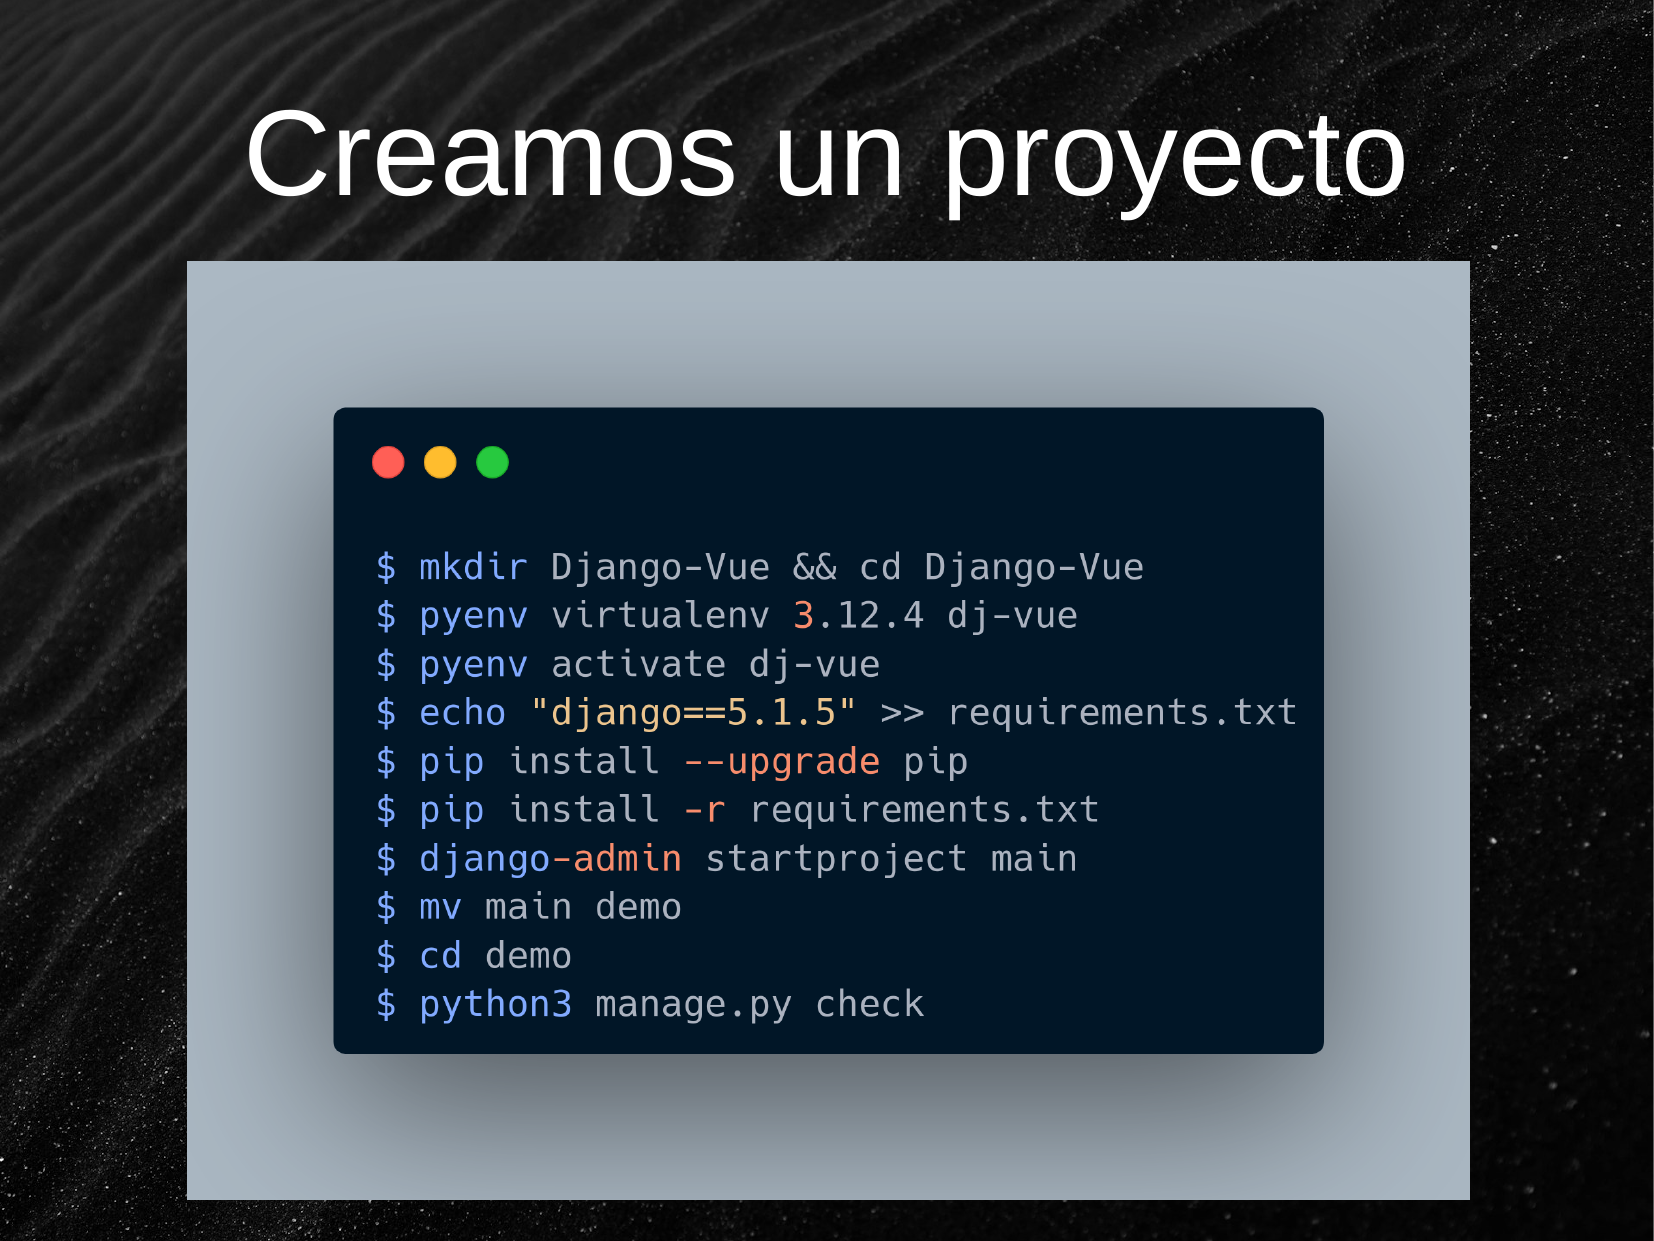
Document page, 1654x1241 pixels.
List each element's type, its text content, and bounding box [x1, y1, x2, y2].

picture [0, 0, 1654, 1241]
title Creamos un proyecto [82, 49, 1571, 257]
